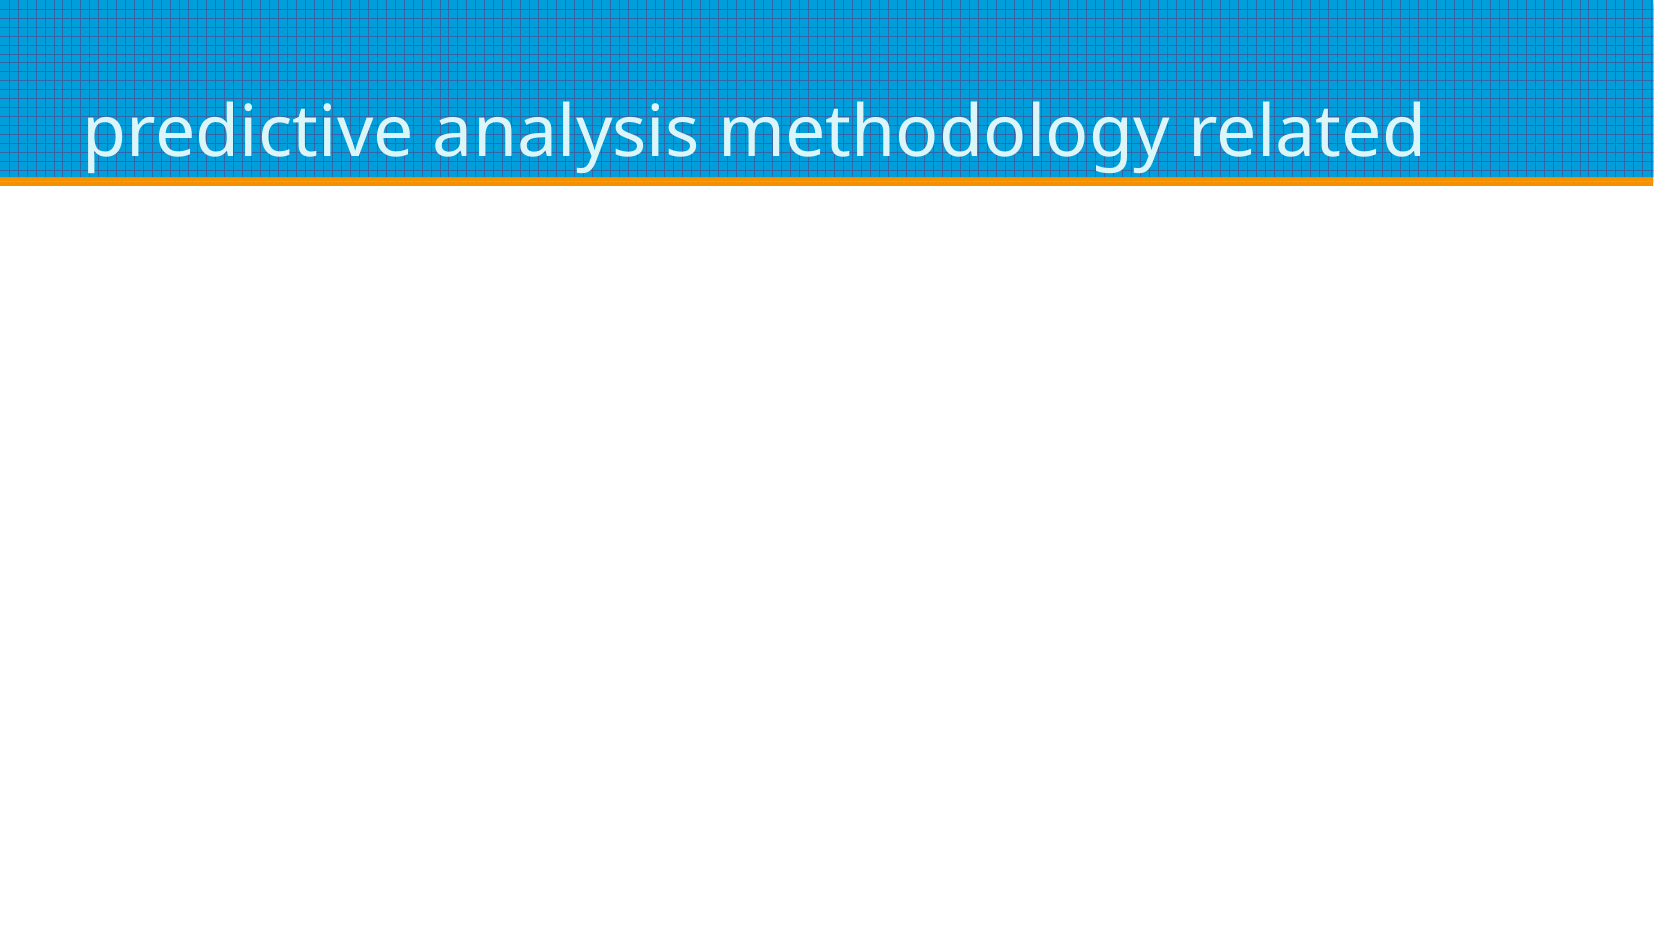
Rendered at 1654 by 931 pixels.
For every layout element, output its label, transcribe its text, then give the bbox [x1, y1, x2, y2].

title predictive analysis methodology related [82, 14, 1571, 178]
